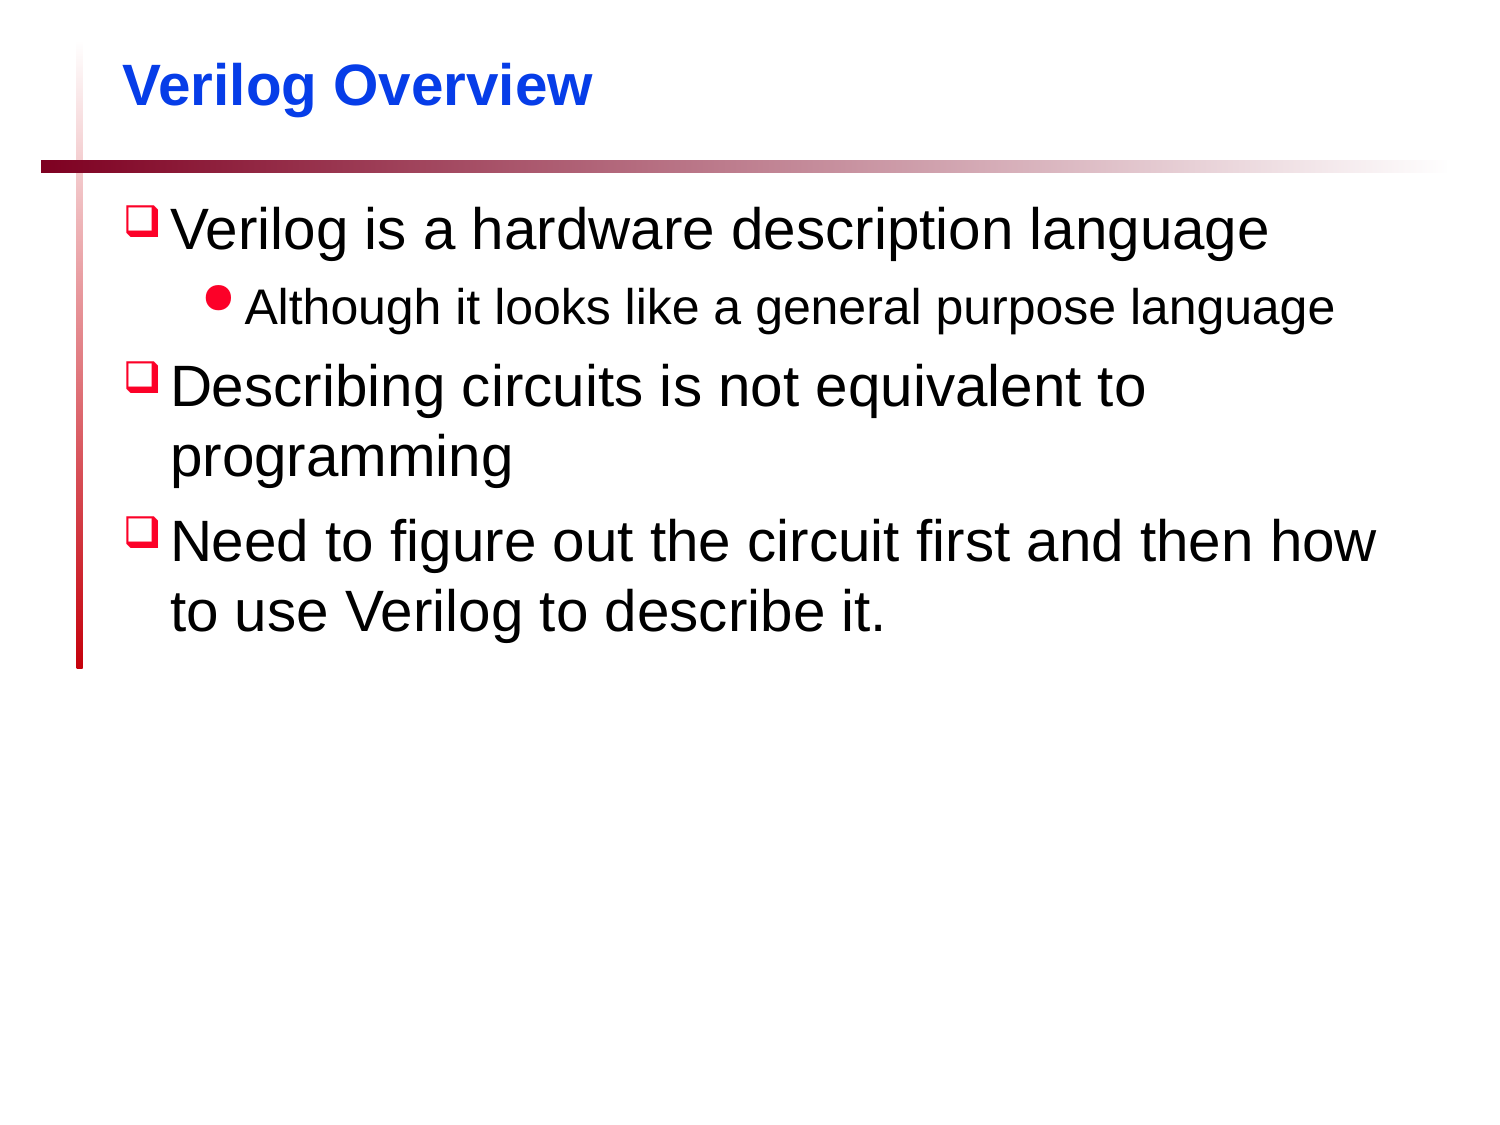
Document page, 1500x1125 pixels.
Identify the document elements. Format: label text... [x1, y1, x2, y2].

title Verilog Overview [112, 43, 1400, 187]
list Verilog is a hardware description language Although it looks like a general purpose language Describing circuits is not equivalent to programming Need to figure out the circuit first and then how to use Verilog to describe it. [112, 187, 1400, 849]
